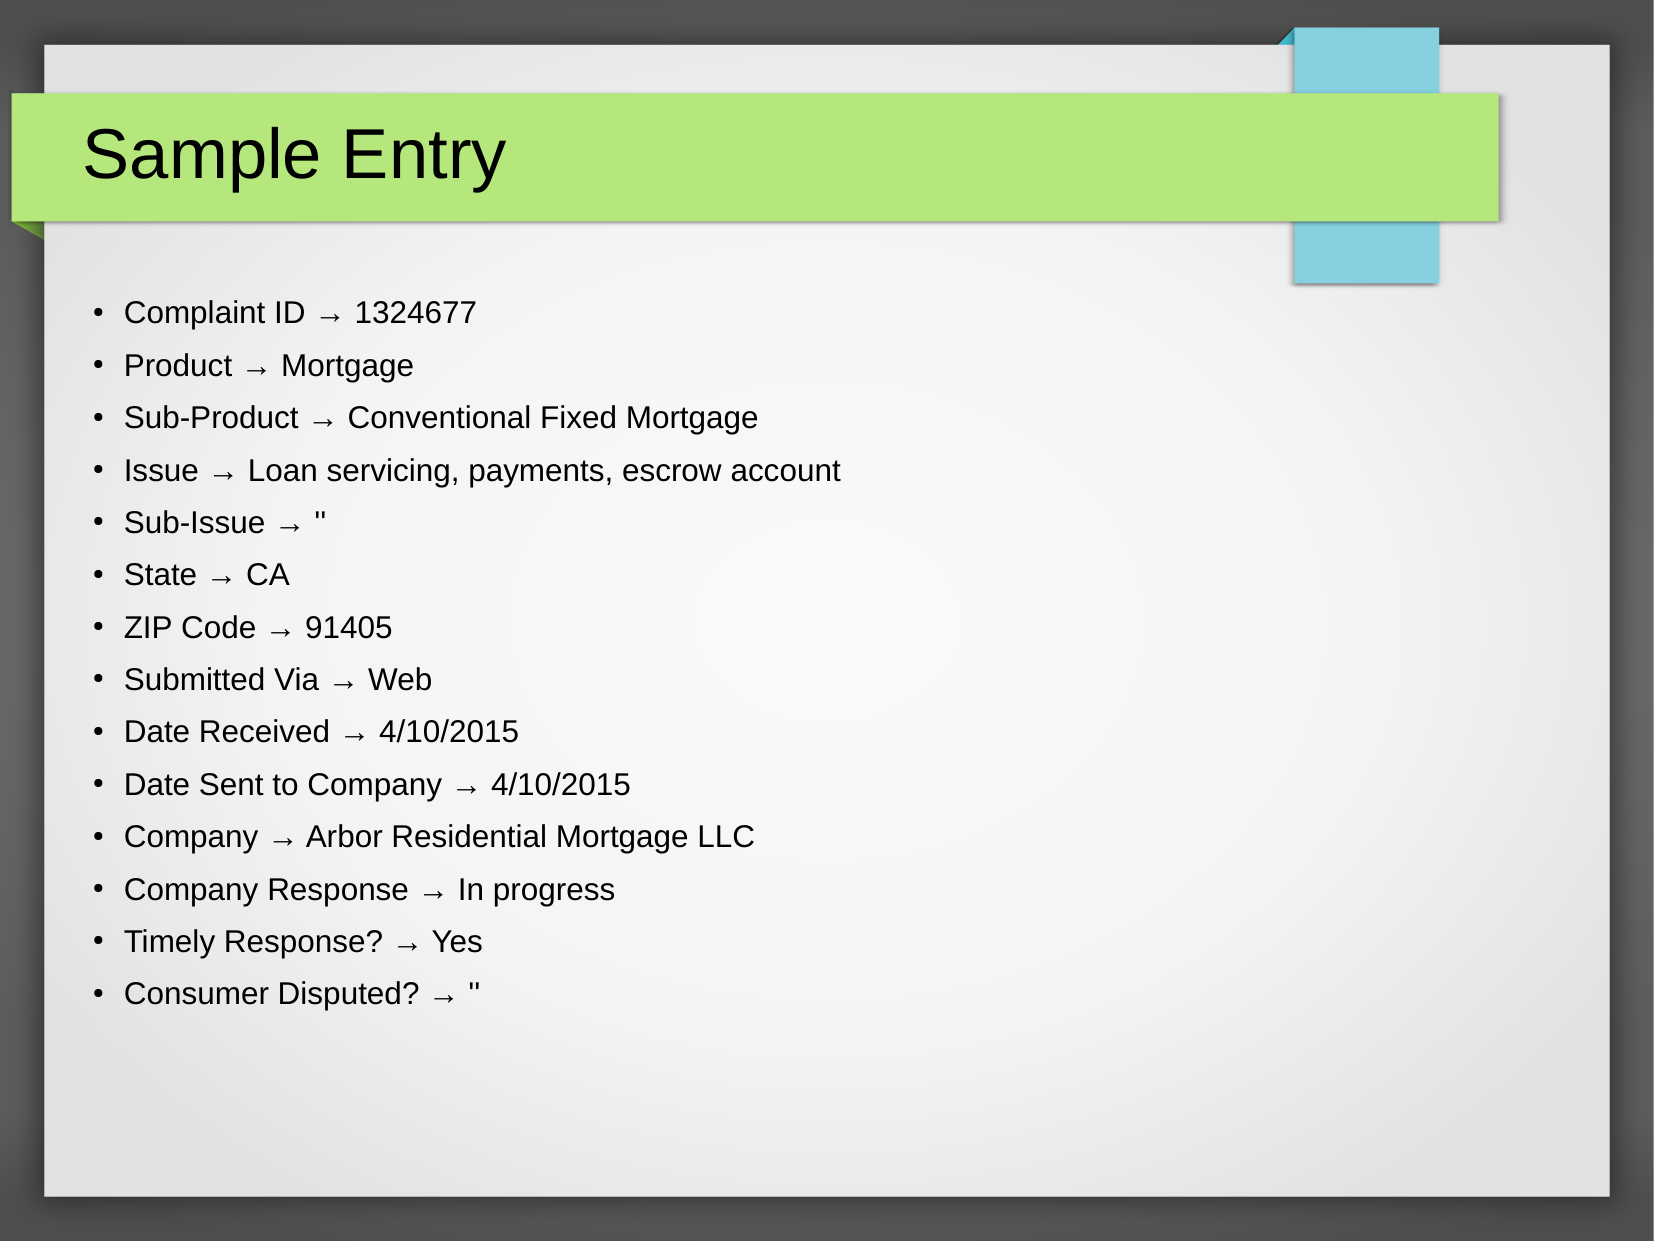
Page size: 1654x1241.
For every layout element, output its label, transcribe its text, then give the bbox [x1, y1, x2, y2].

picture [0, 0, 1654, 1241]
title Sample Entry [82, 94, 1264, 213]
list Complaint ID → 1324677 Product → Mortgage Sub-Product → Conventional Fixed Mortgage Issue → Loan servicing, payments, escrow account Sub-Issue → '' State → CA ZIP Code → 91405 Submitted Via → Web Date Received → 4/10/2015 Date Sent to Company → 4/10/2015 Company → Arbor Residential Mortgage LLC Company Response → In progress Timely Response? → Yes Consumer Disputed? → '' [82, 295, 1571, 1015]
